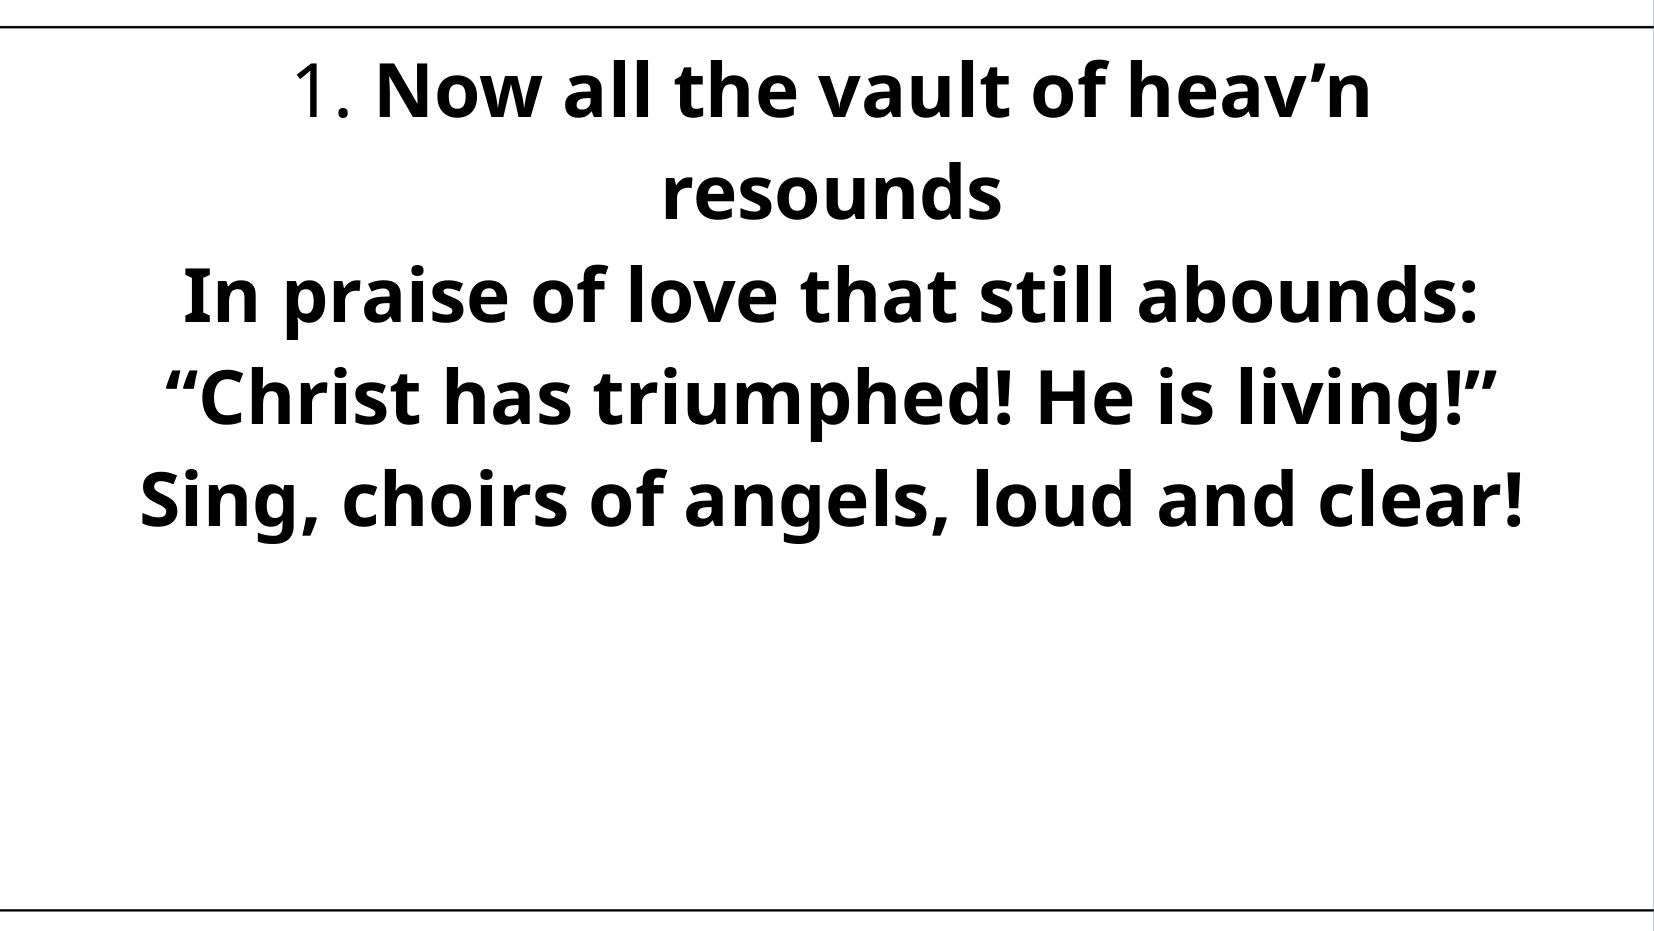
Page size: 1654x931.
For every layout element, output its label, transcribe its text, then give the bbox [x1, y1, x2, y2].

text_box 1. Now all the vault of heav’n resounds In praise of love that still abounds: “Christ has triumphed! He is living!” Sing, choirs of angels, loud and clear! [120, 30, 1546, 445]
picture [0, 0, 1654, 931]
